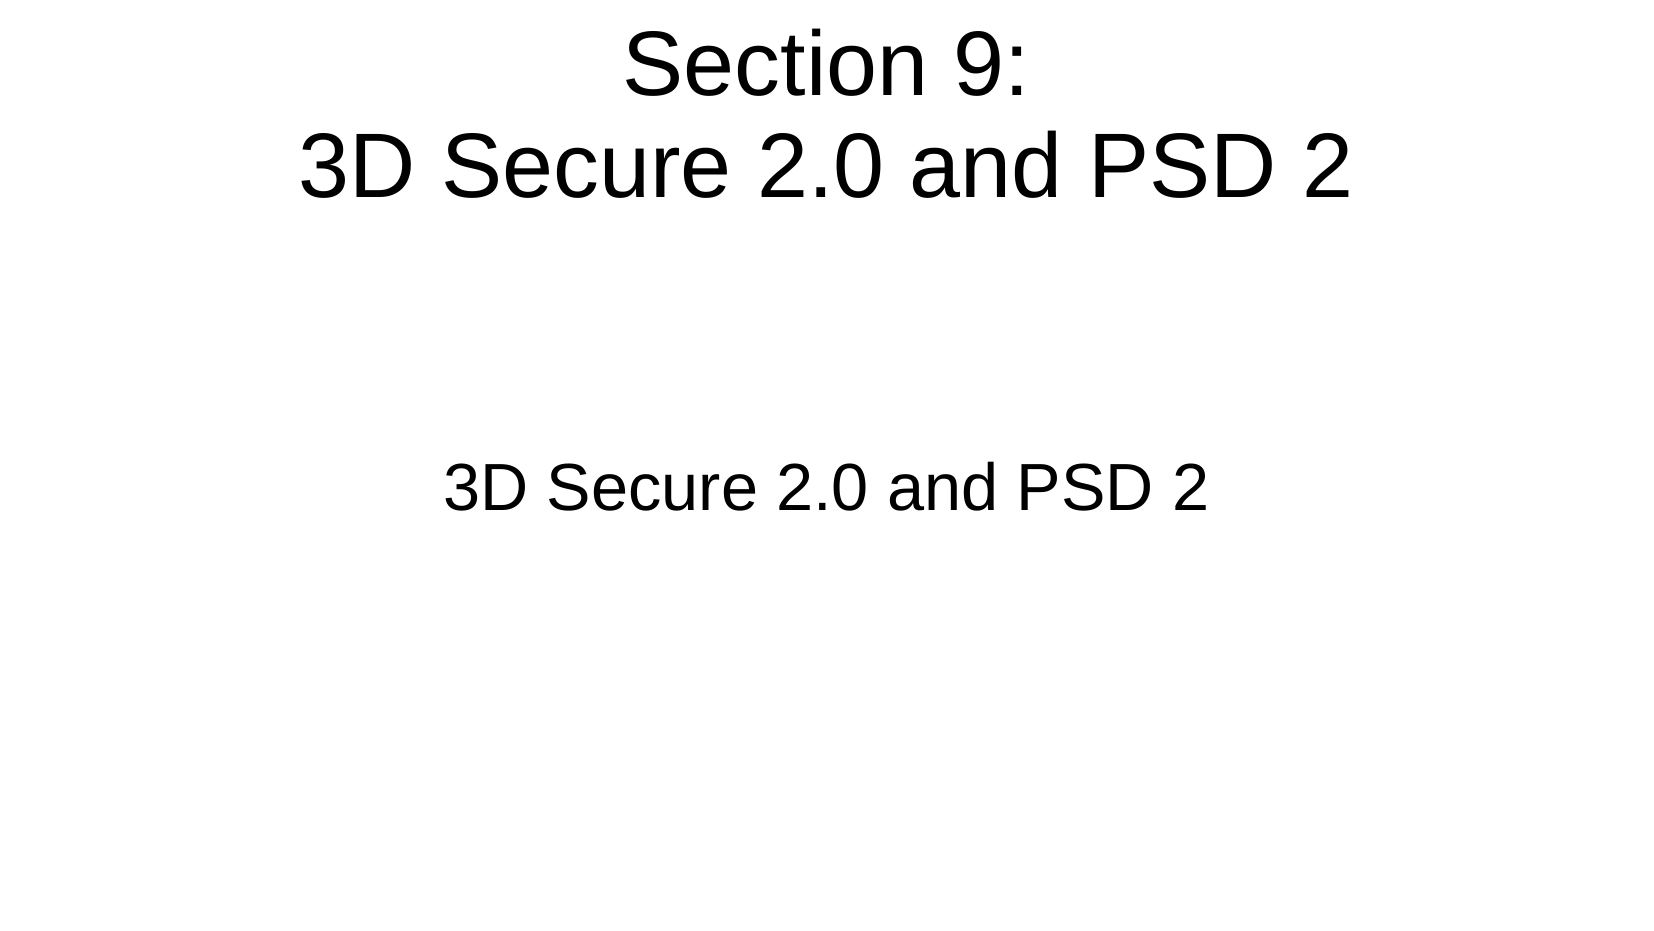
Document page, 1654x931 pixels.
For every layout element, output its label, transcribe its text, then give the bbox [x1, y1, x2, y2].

subtitle 3D Secure 2.0 and PSD 2 [82, 217, 1571, 758]
title Section 9: 3D Secure 2.0 and PSD 2 [82, 12, 1571, 217]
